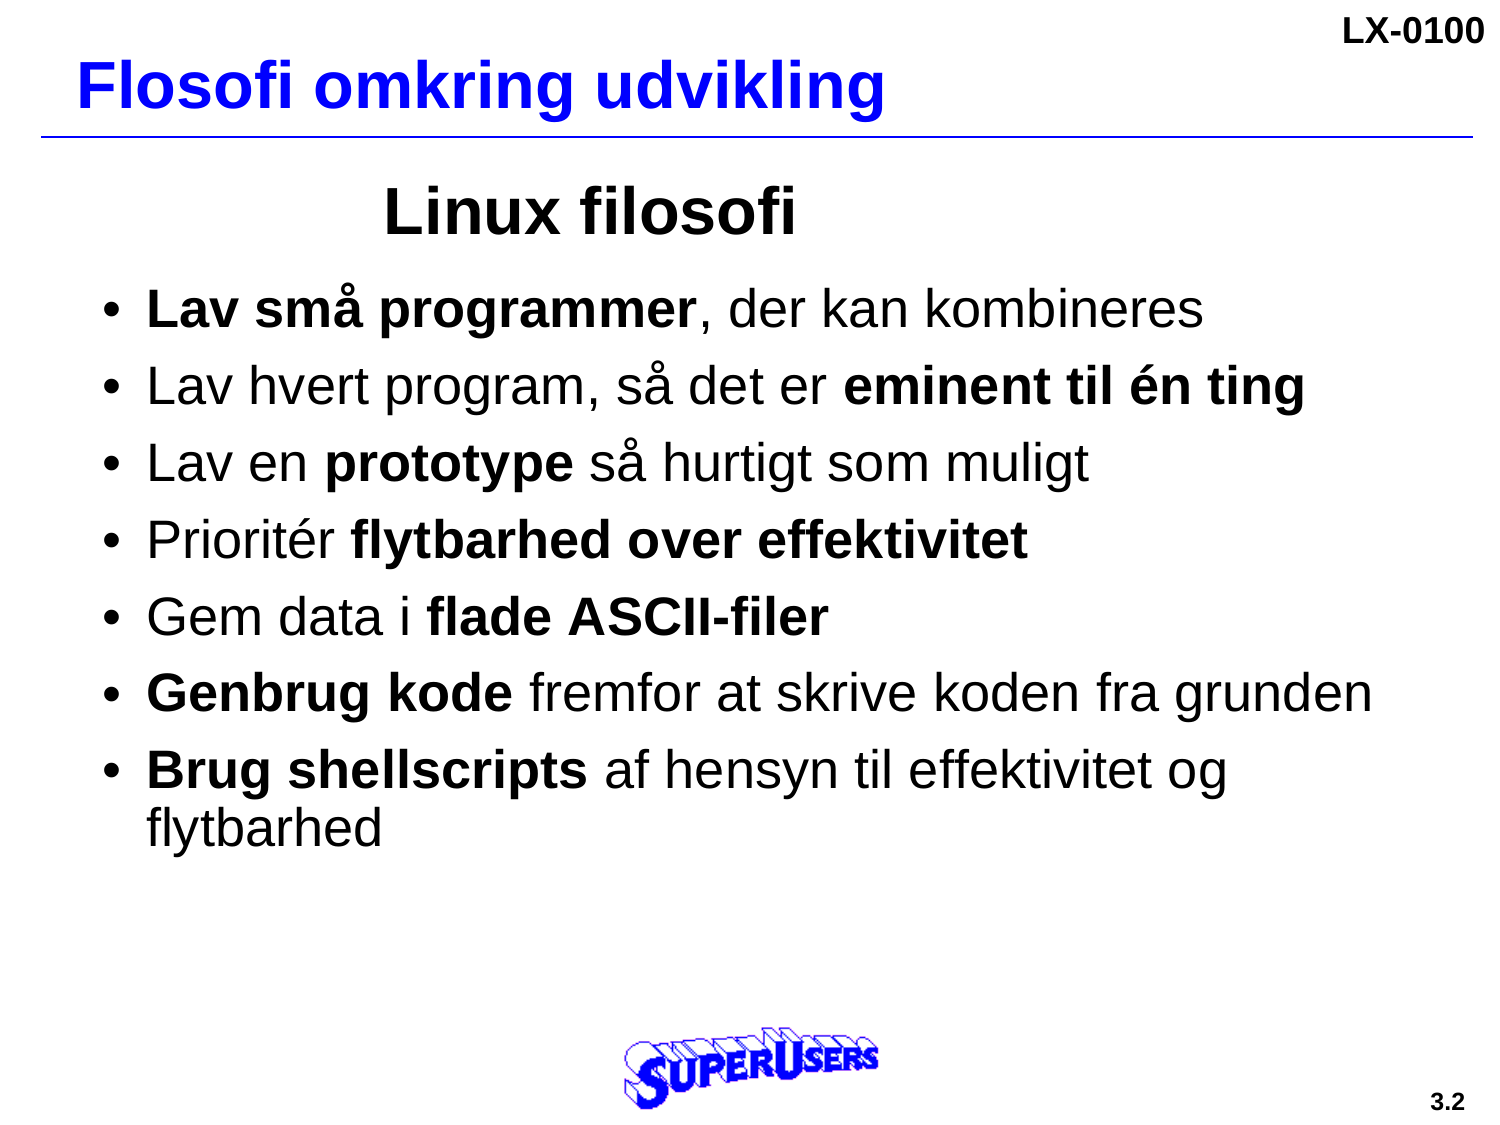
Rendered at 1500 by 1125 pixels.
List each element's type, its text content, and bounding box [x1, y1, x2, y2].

list Lav små programmer, der kan kombineres Lav hvert program, så det er eminent til én ting Lav en prototype så hurtigt som muligt Prioritér flytbarhed over effektivitet Gem data i flade ASCII-filer Genbrug kode fremfor at skrive koden fra grunden Brug shellscripts af hensyn til effektivitet og flytbarhed [88, 180, 1398, 975]
text_box Linux filosofi [383, 177, 1079, 253]
title Flosofi omkring udvikling [76, 39, 1424, 126]
picture [620, 1023, 880, 1111]
